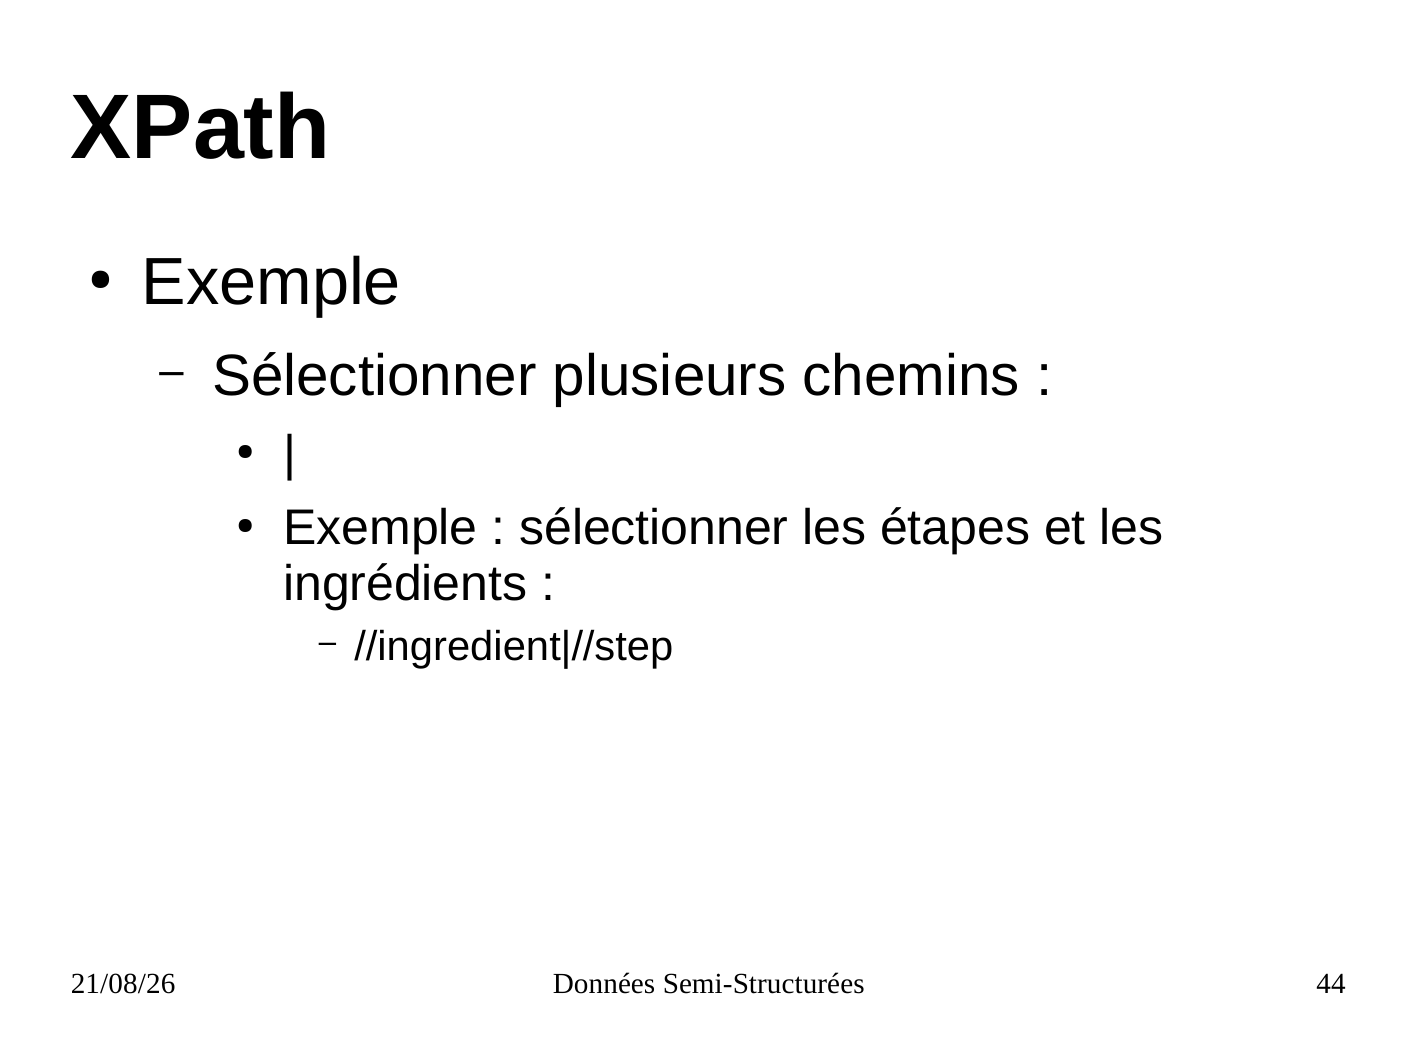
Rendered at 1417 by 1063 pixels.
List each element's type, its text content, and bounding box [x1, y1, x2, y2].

title XPath [70, 42, 1346, 212]
list Exemple Sélectionner plusieurs chemins : | Exemple : sélectionner les étapes et les ingrédients : //ingredient|//step [70, 244, 1346, 925]
